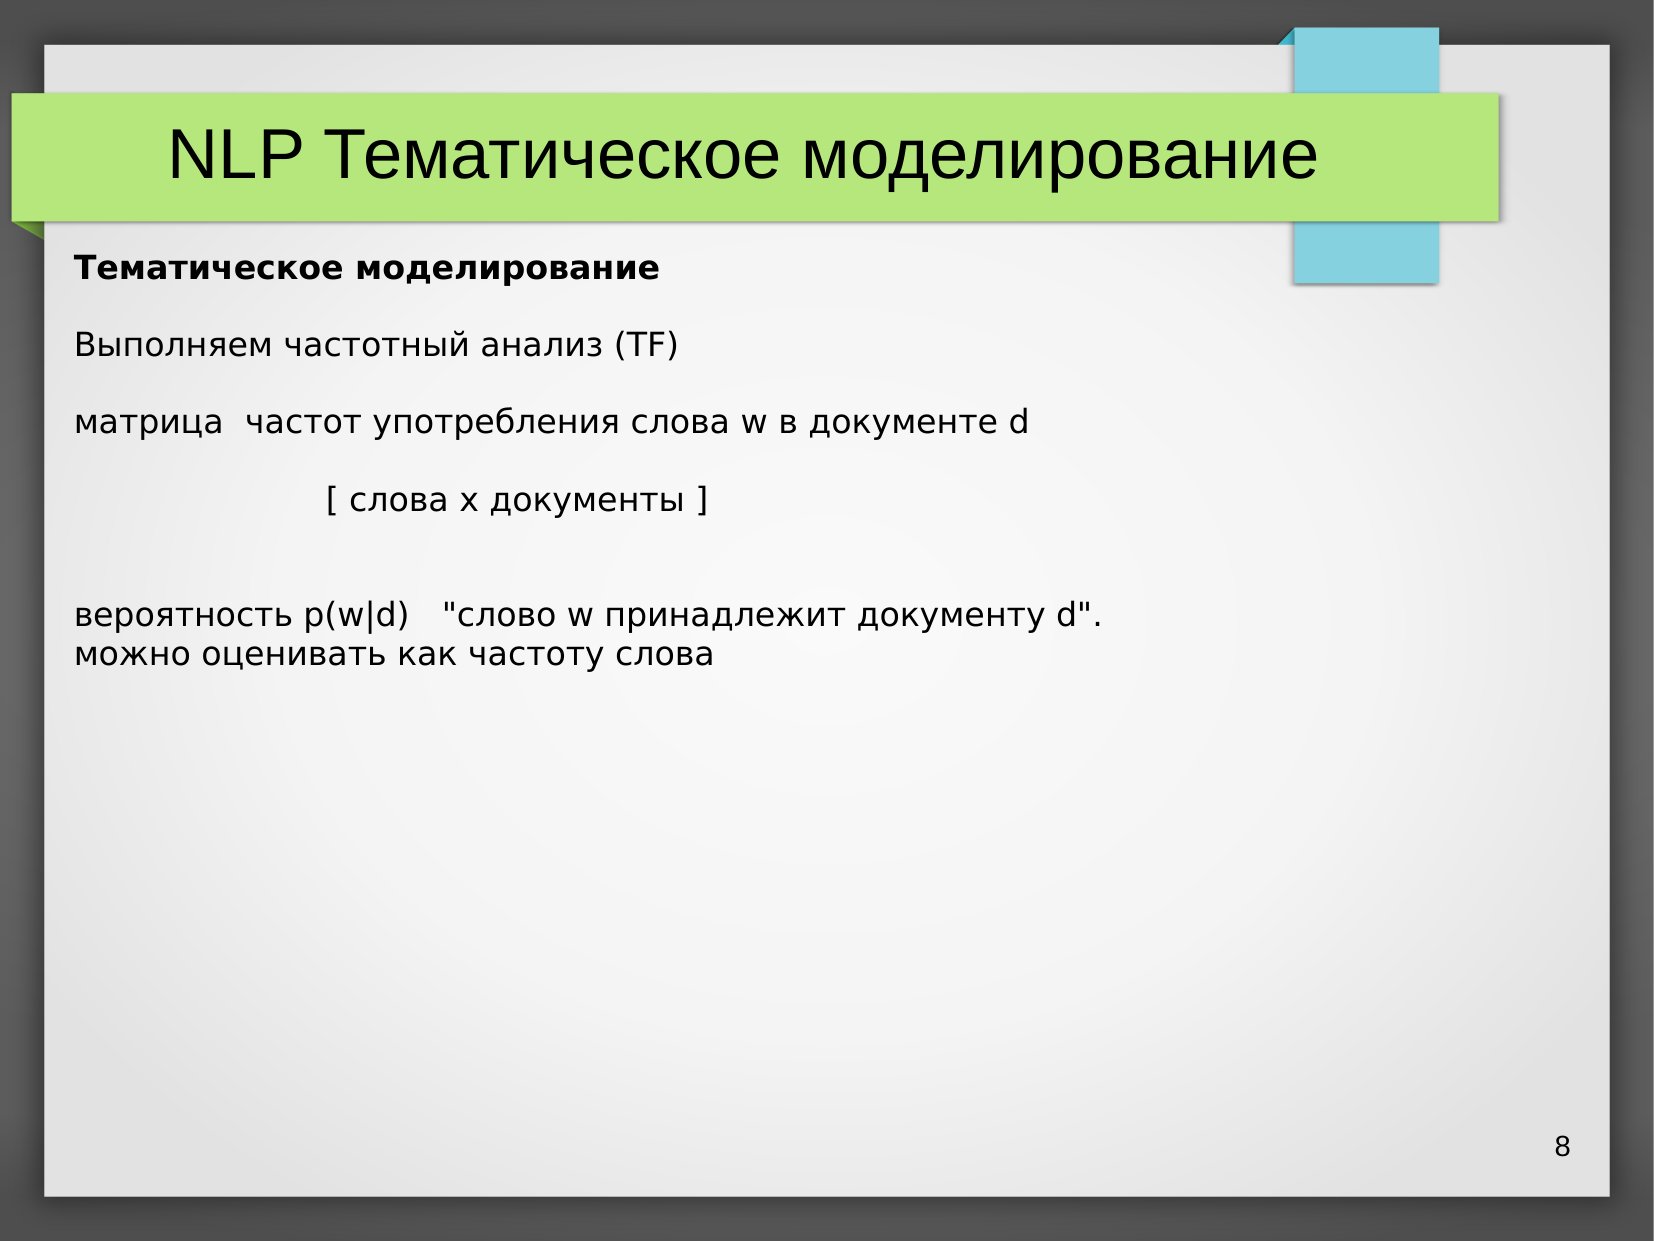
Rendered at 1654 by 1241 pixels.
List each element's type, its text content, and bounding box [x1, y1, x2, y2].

text_box Тематическое моделирование Выполняем частотный анализ (TF) матрица частот употребления слова w в документе d [ слова x документы ] вероятность p(w|d) "слово w принадлежит документу d". можно оценивать как частоту слова [59, 241, 1300, 780]
title NLP Тематическое моделирование [82, 114, 1406, 194]
picture [0, 0, 1654, 1241]
